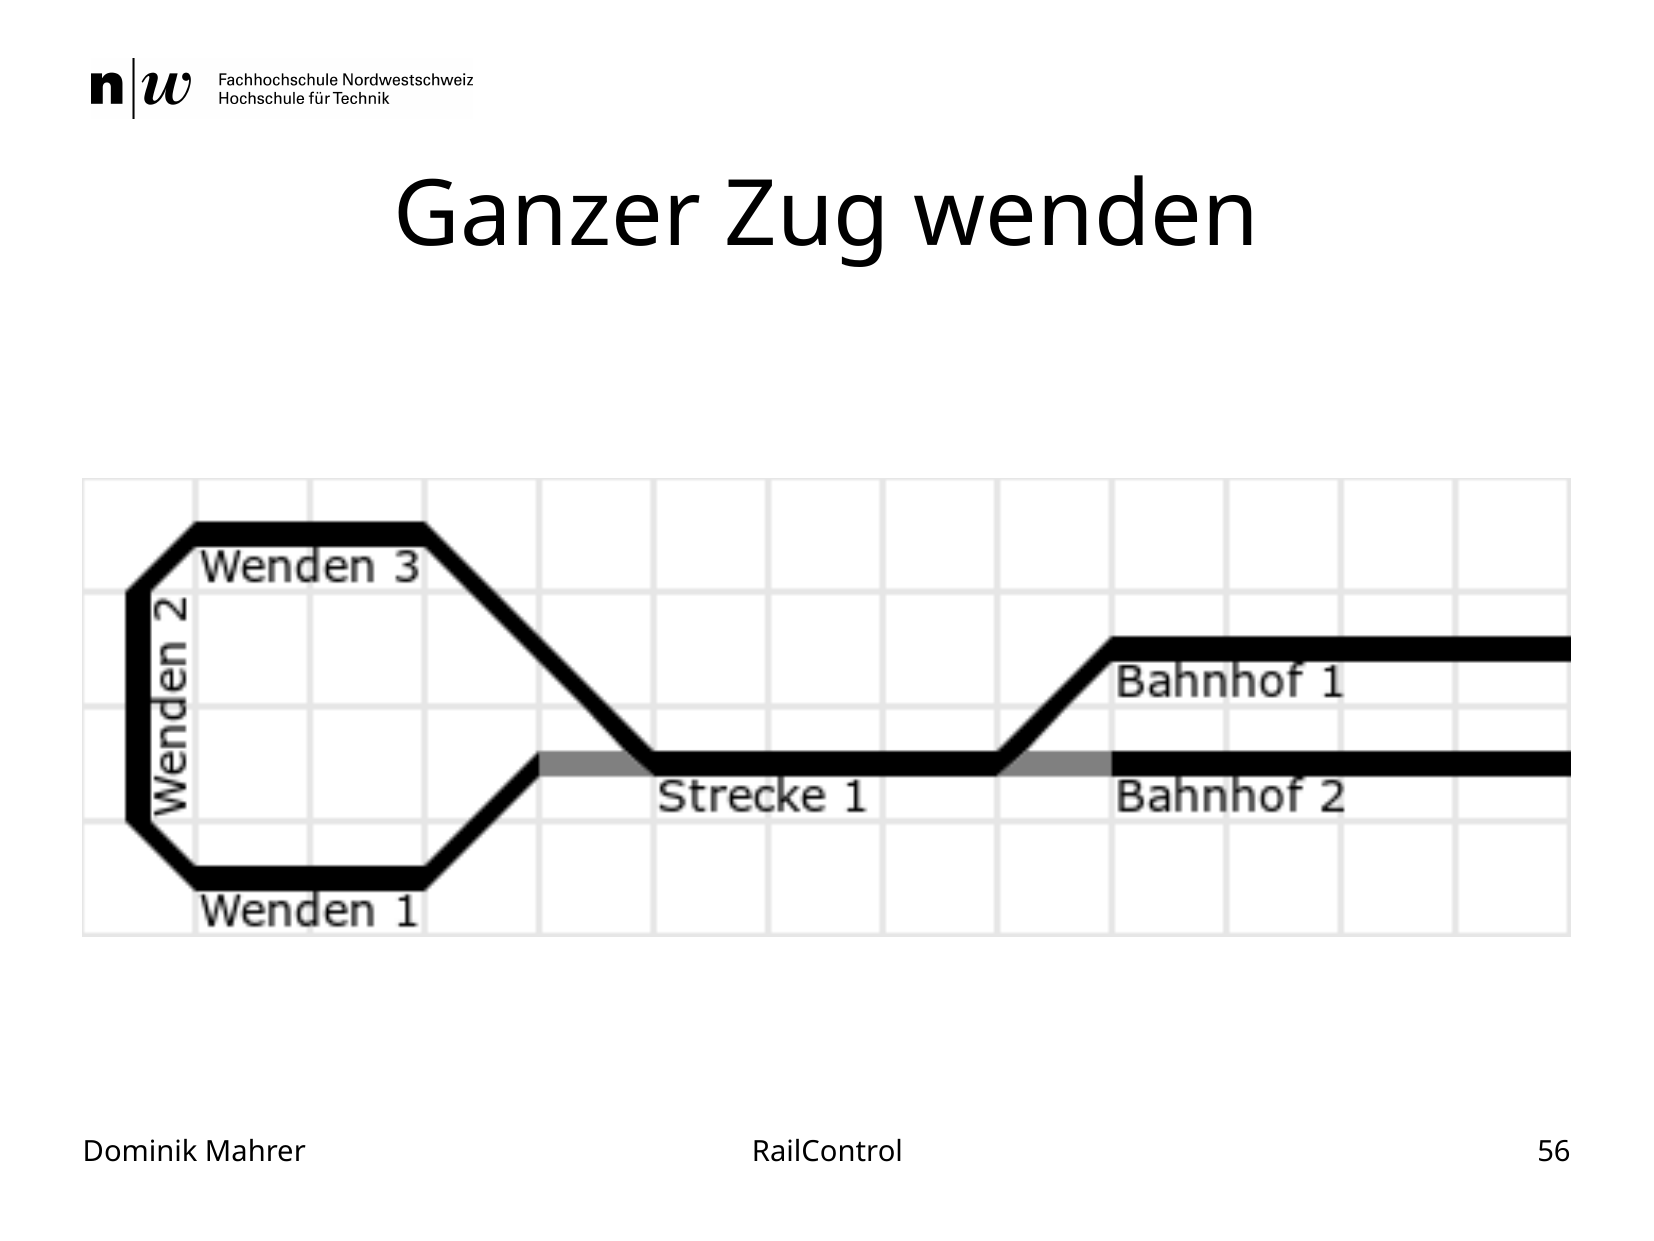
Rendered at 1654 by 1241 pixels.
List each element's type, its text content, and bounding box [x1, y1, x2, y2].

picture [82, 478, 1571, 937]
picture [91, 58, 473, 119]
title Ganzer Zug wenden [82, 153, 1571, 267]
